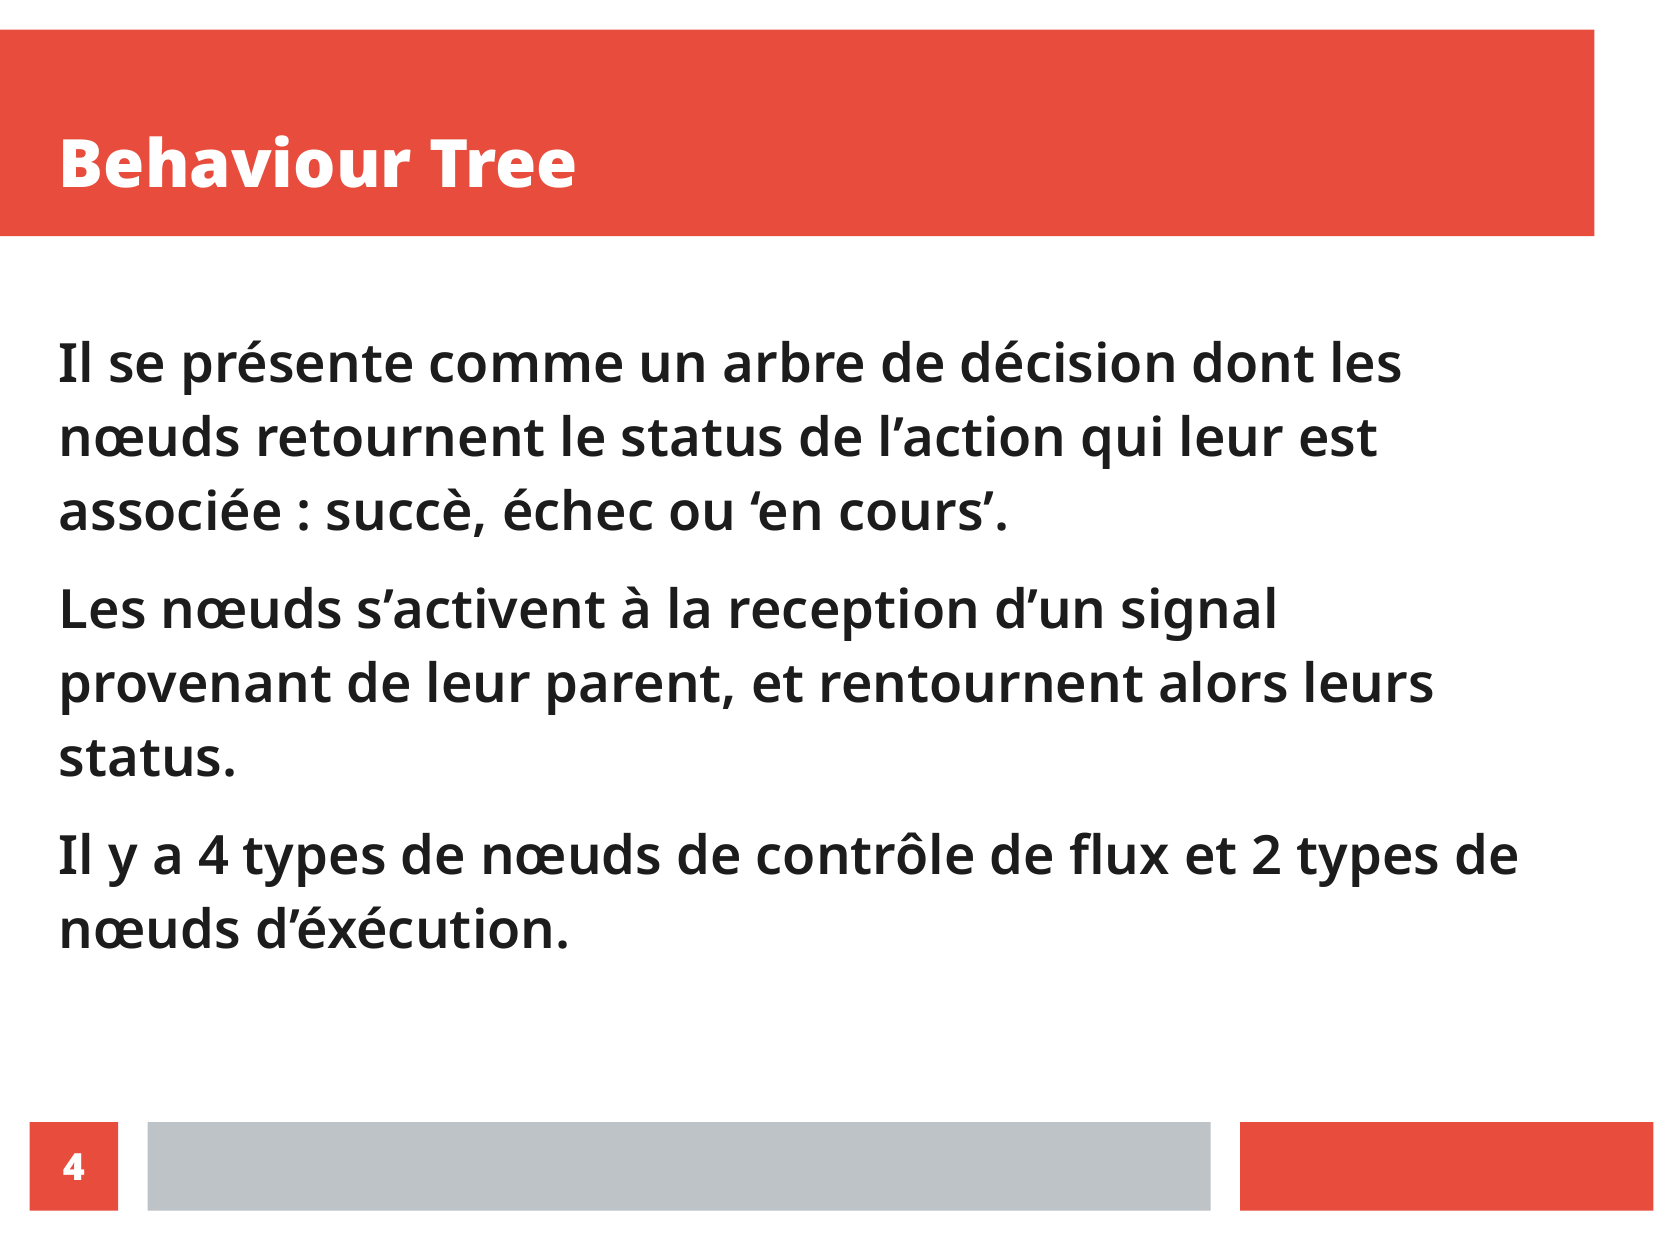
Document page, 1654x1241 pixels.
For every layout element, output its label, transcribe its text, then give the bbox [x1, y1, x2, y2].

title Behaviour Tree [59, 59, 1595, 207]
list Il se présente comme un arbre de décision dont les nœuds retournent le status de l’action qui leur est associée : succè, échec ou ‘en cours’. Les nœuds s’activent à la reception d’un signal provenant de leur parent, et rentournent alors leurs status. Il y a 4 types de nœuds de contrôle de flux et 2 types de nœuds d’éxécution. [59, 324, 1565, 1093]
